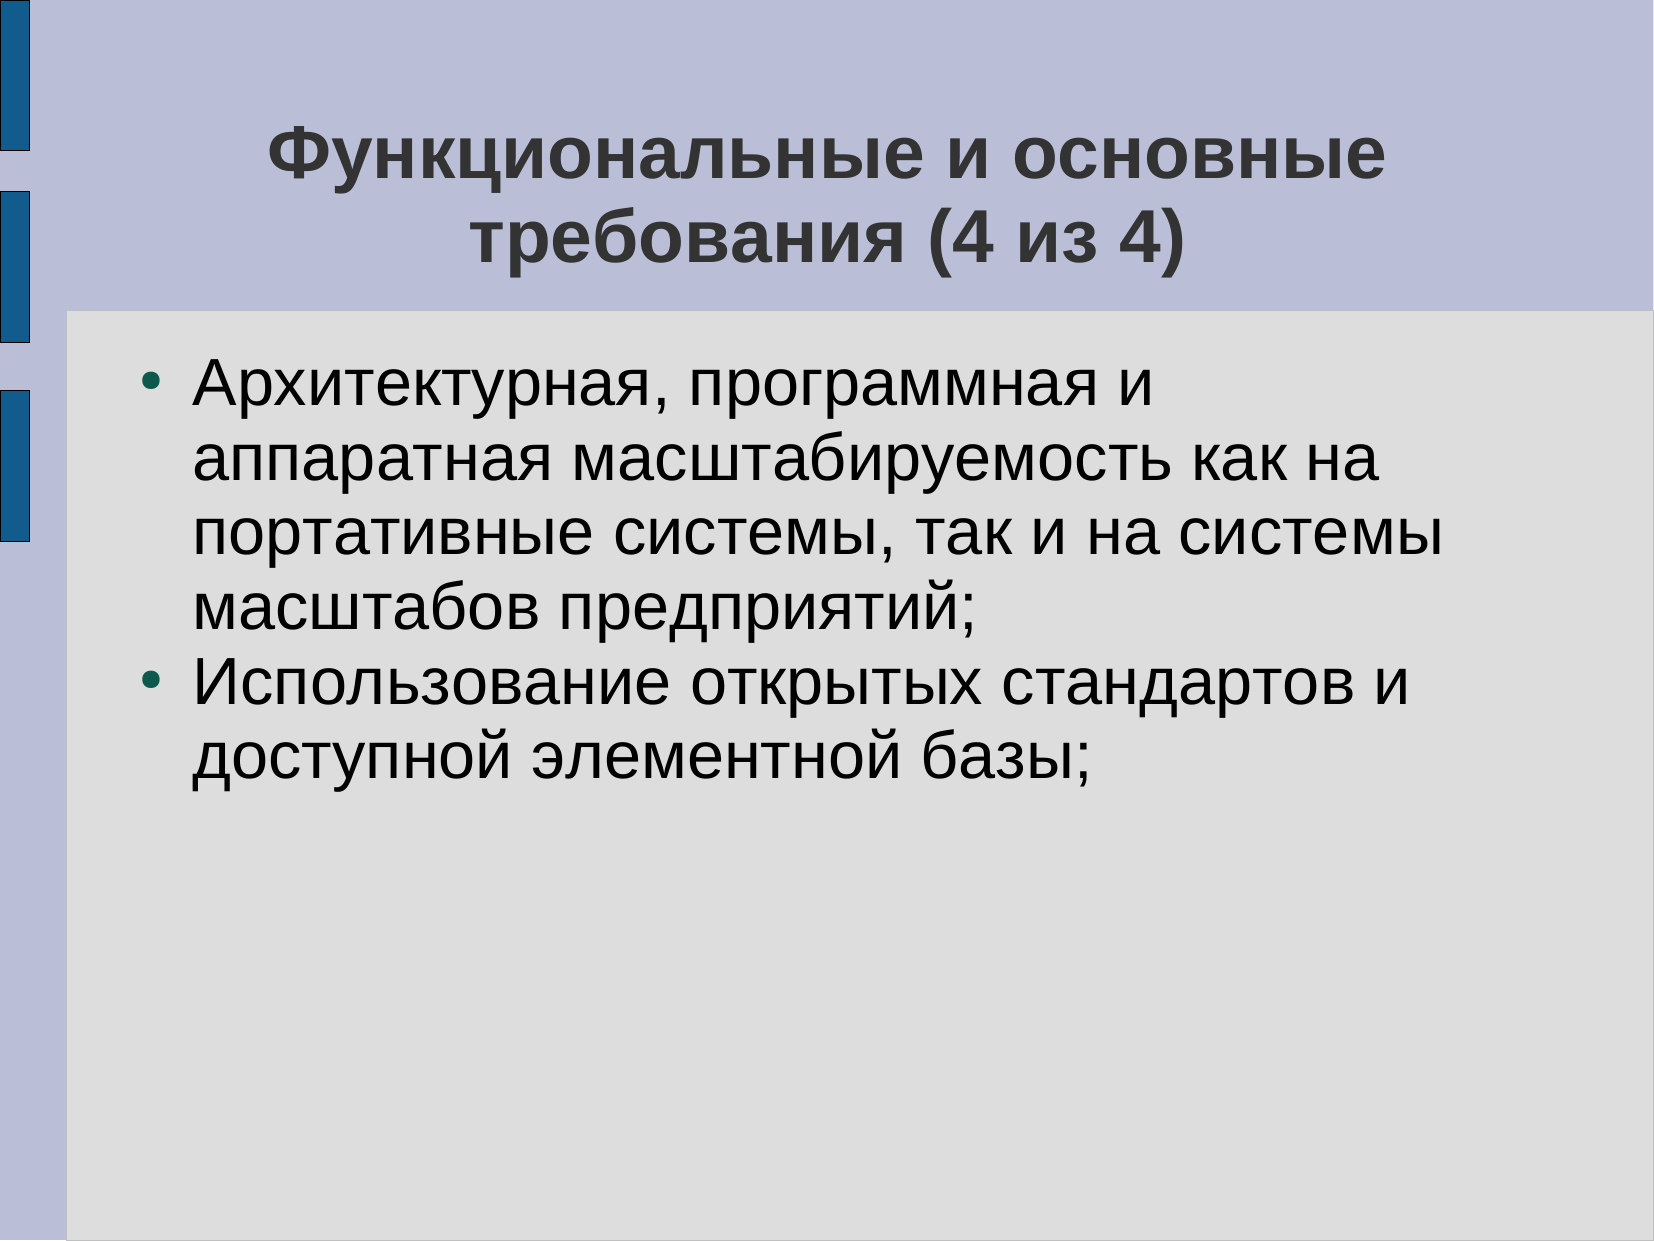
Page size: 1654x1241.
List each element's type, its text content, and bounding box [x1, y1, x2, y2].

title Функциональные и основные требования (4 из 4) [121, 91, 1534, 299]
list Архитектурная, программная и аппаратная масштабируемость как на портативные системы, так и на системы масштабов предприятий; Использование открытых стандартов и доступной элементной базы; [121, 344, 1534, 1164]
